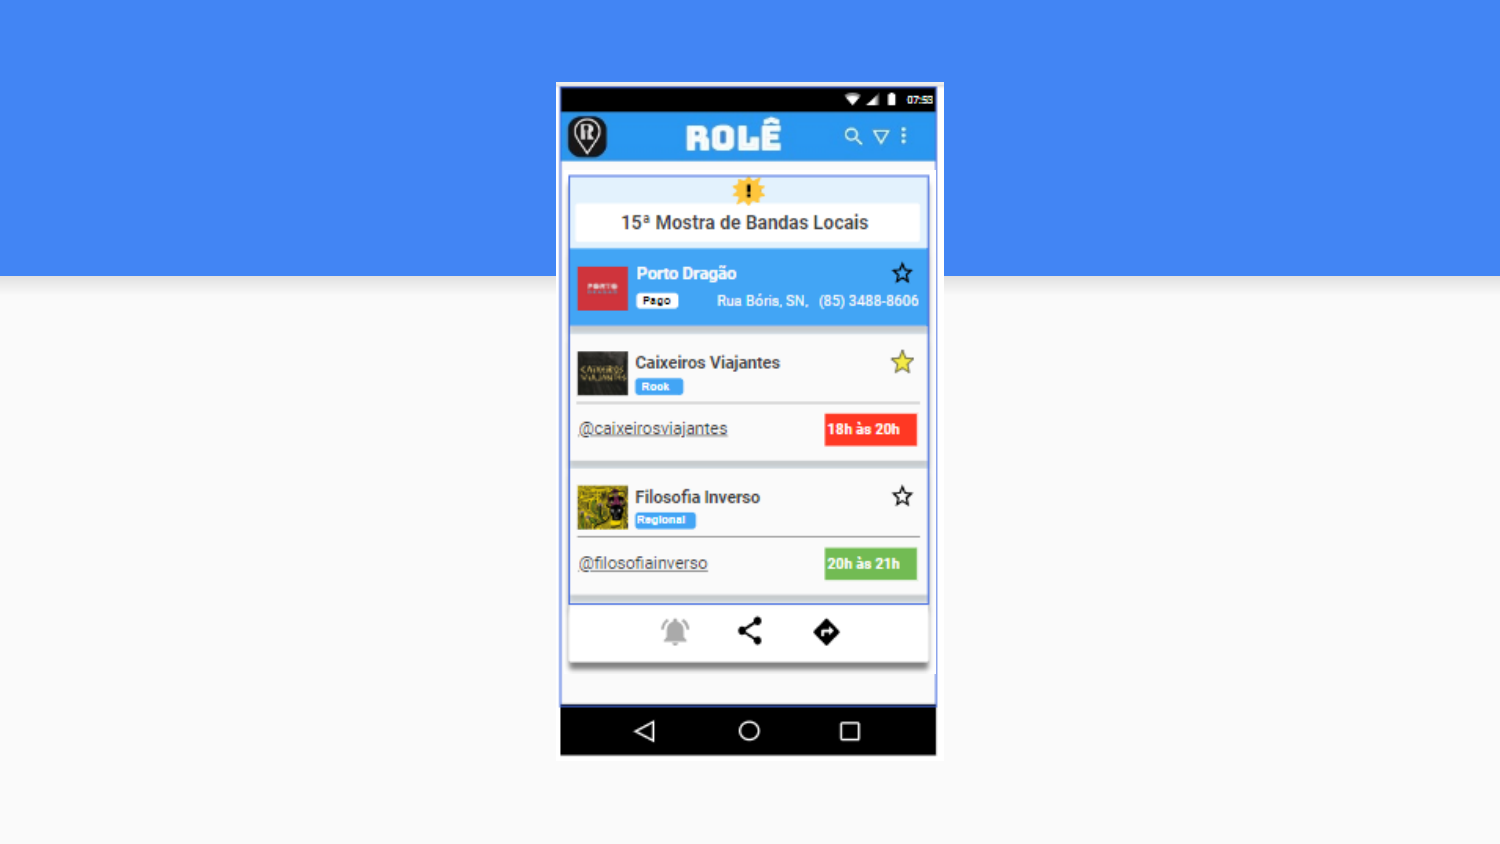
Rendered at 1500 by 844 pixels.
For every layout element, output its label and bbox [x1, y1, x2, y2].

picture [556, 82, 944, 761]
